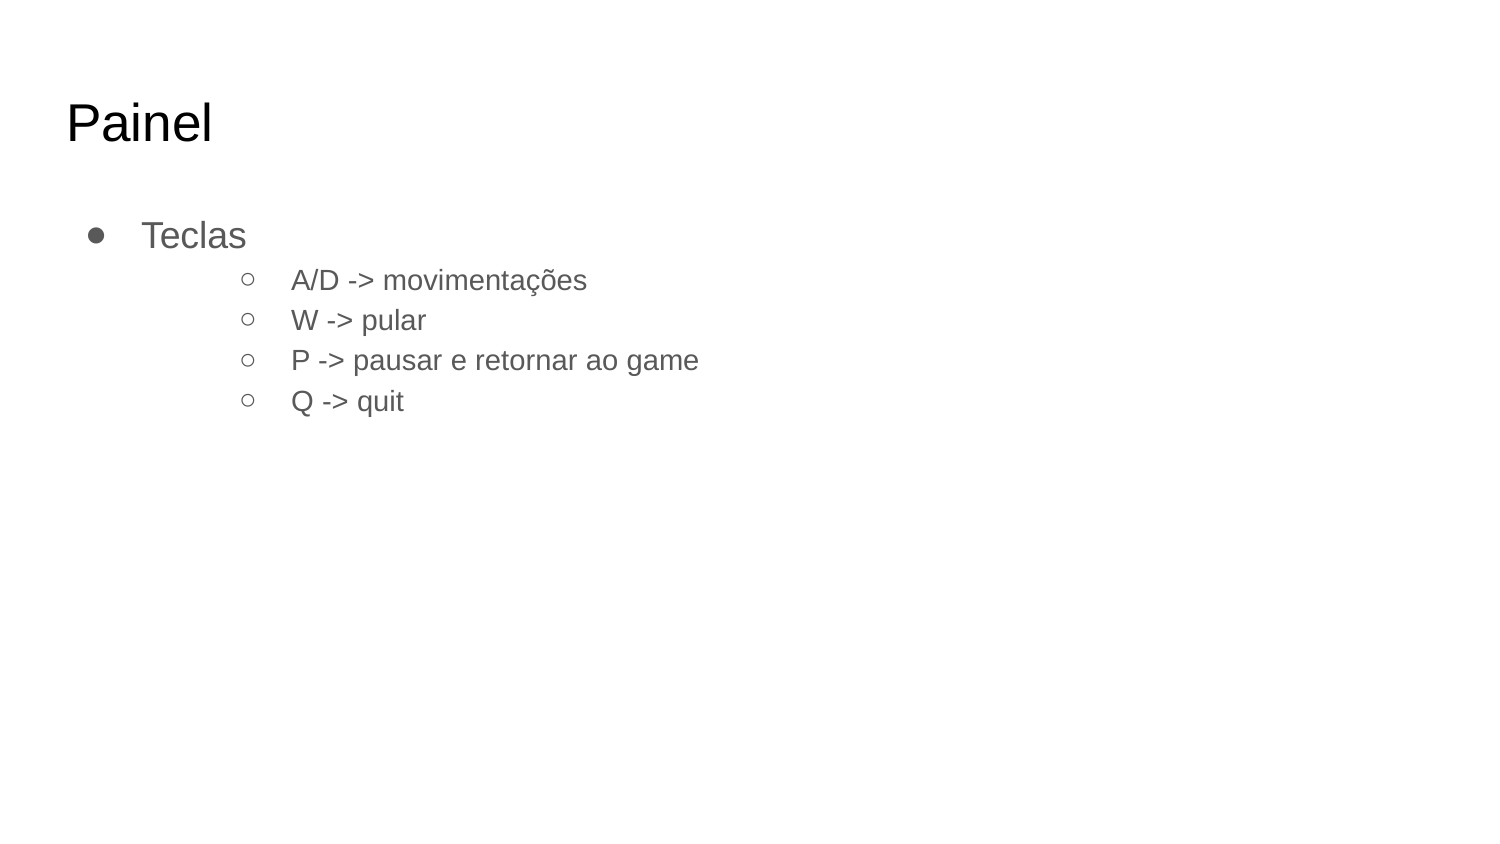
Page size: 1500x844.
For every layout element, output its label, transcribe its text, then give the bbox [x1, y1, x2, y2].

list Teclas A/D -> movimentações W -> pular P -> pausar e retornar ao game Q -> quit [51, 189, 1449, 750]
title Painel [51, 72, 1449, 167]
